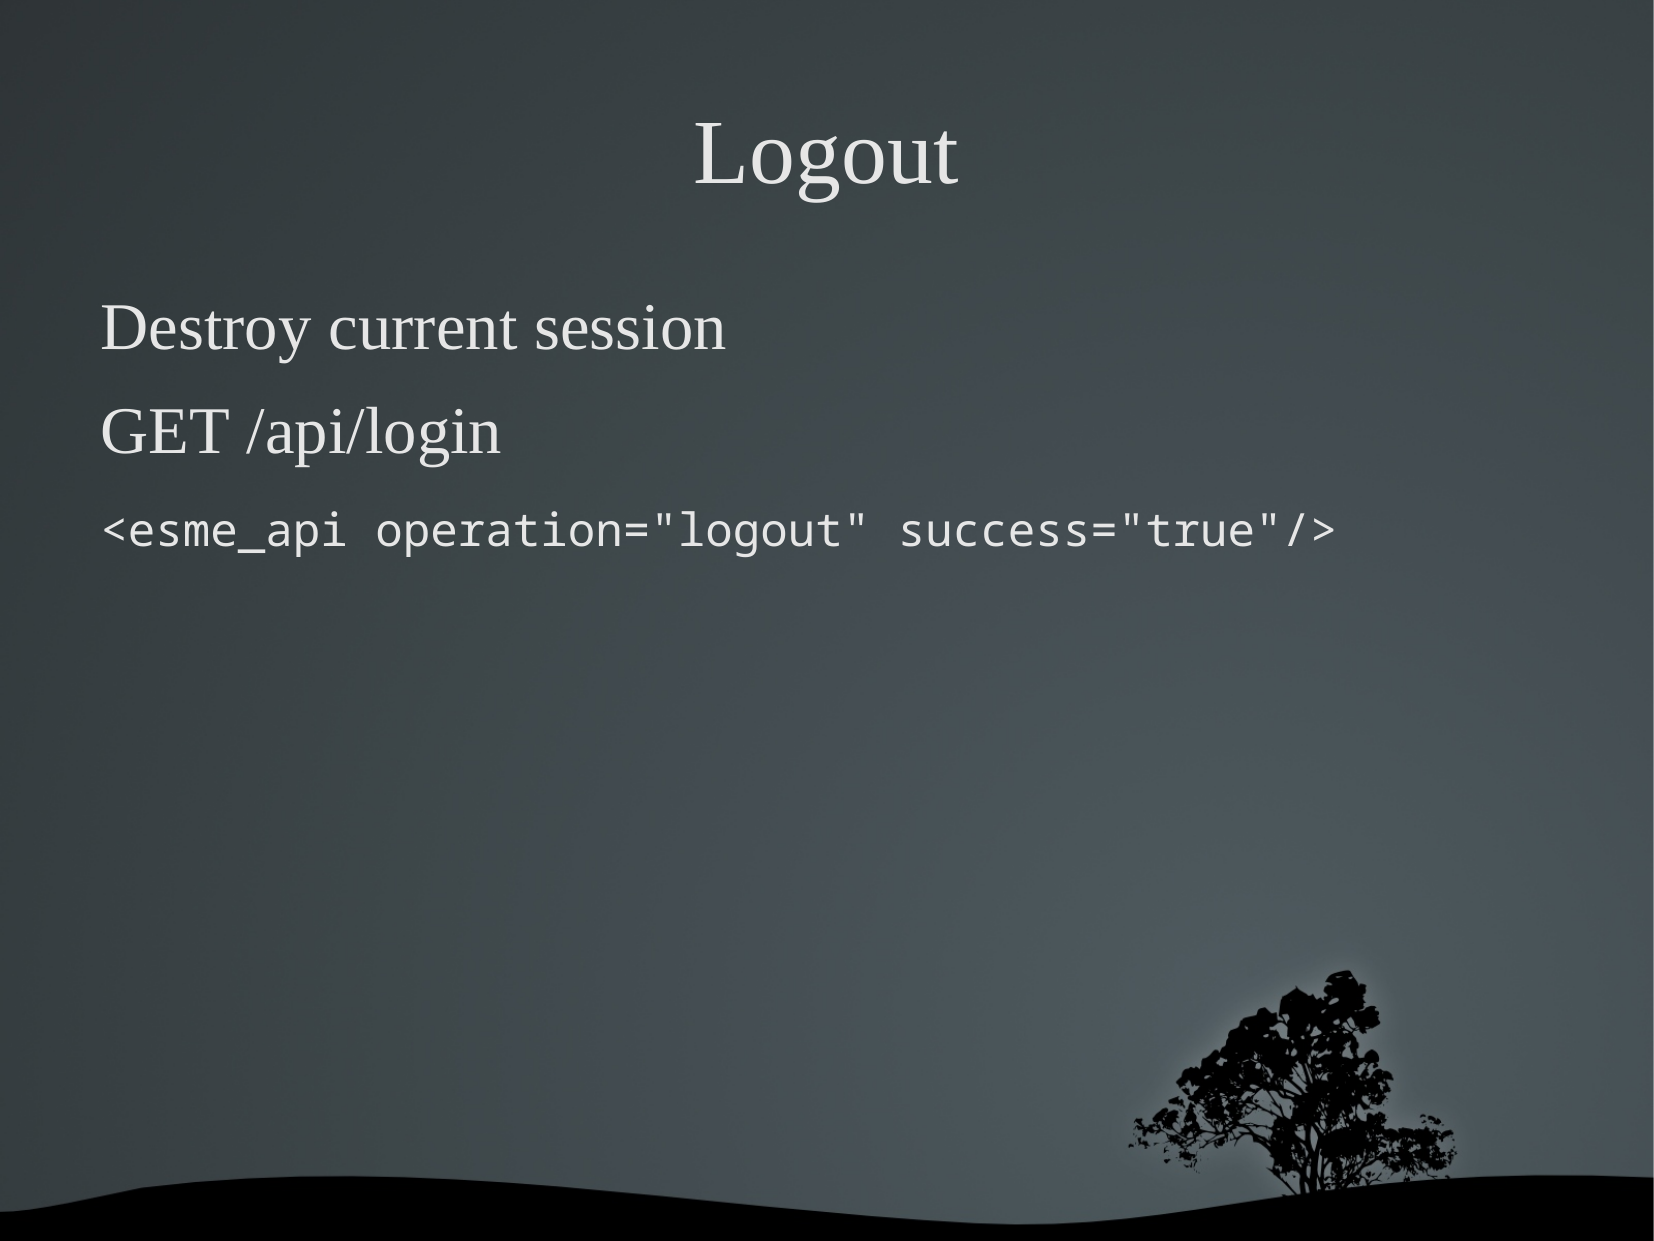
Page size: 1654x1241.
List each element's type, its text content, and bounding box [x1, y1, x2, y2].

picture [0, 0, 1654, 1241]
title Logout [82, 56, 1571, 250]
list Destroy current session GET /api/login <esme_api operation="logout" success="true"/> [82, 290, 1571, 1094]
